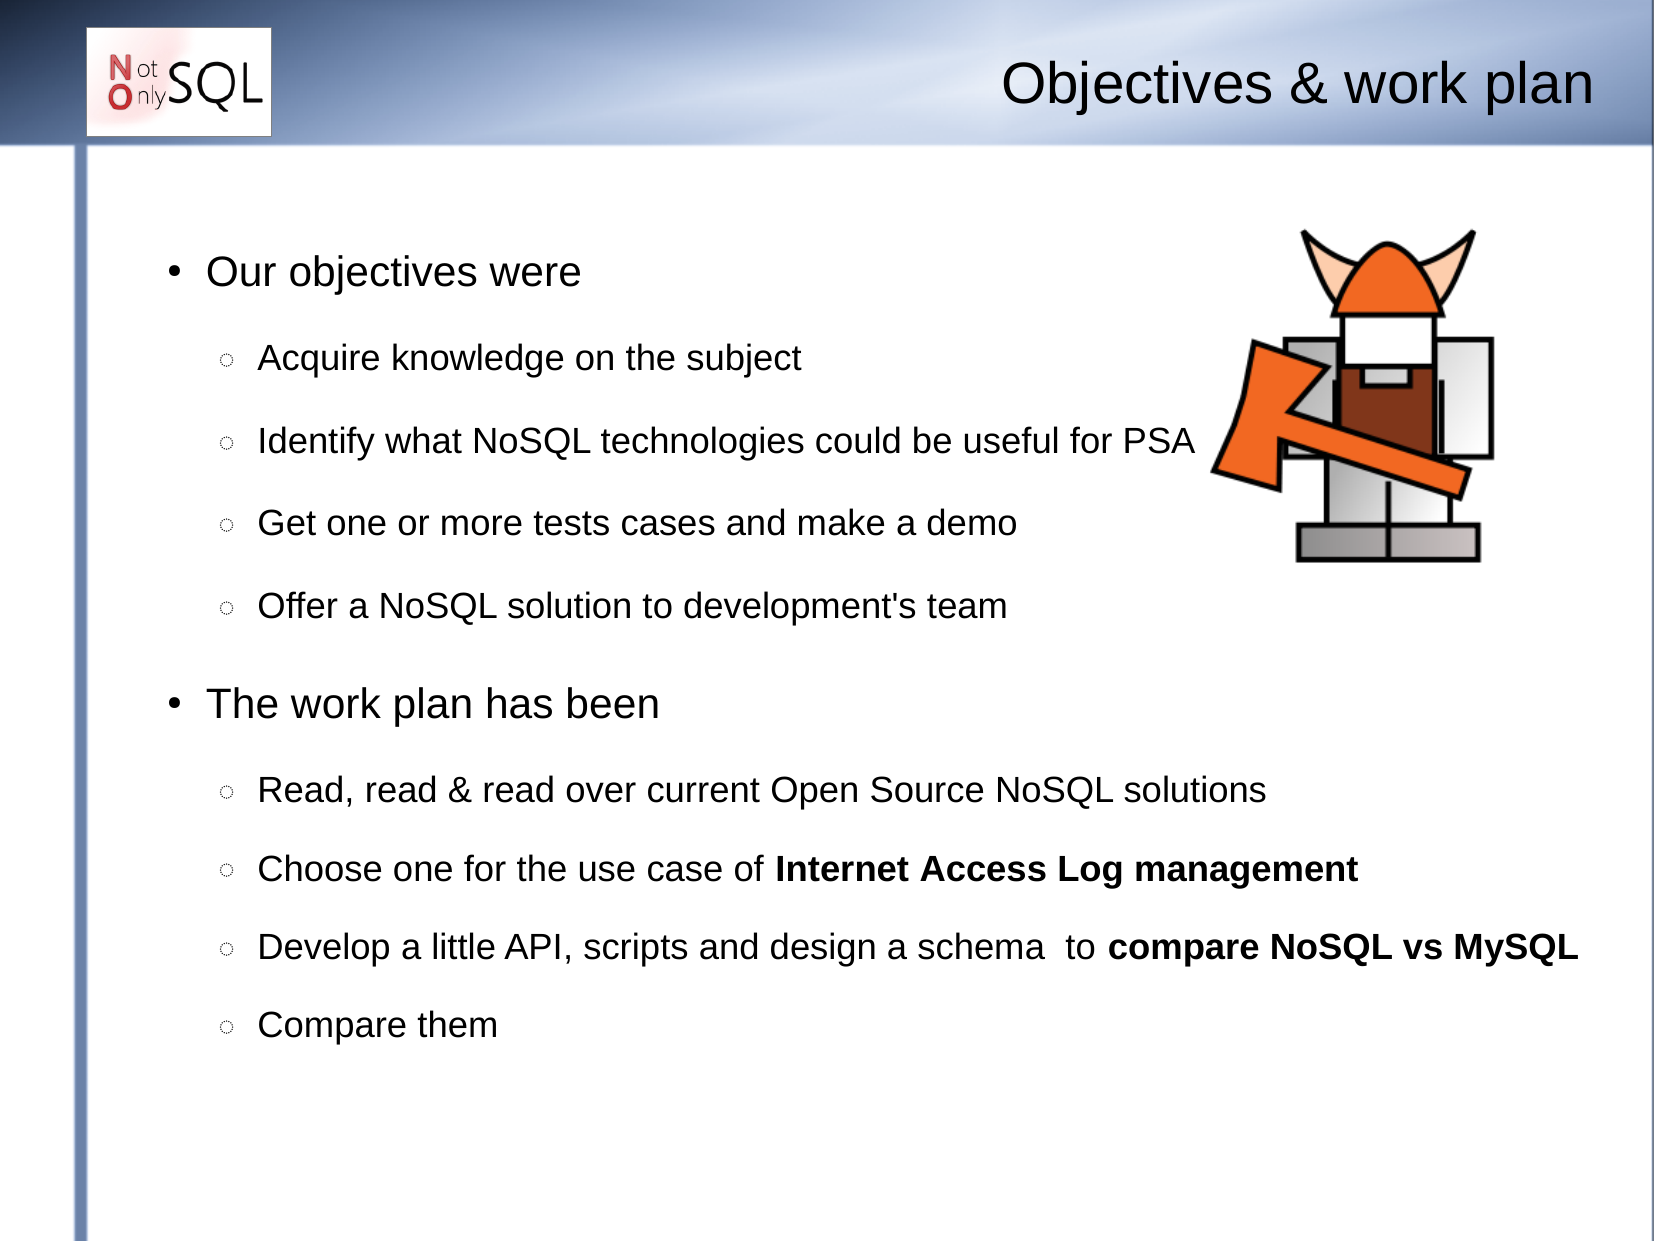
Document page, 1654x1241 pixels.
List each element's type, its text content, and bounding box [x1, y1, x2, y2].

title Objectives & work plan [272, 49, 1596, 118]
list Our objectives were Acquire knowledge on the subject Identify what NoSQL technologies could be useful for PSA Get one or more tests cases and make a demo Offer a NoSQL solution to development's team The work plan has been Read, read & read over current Open Source NoSQL solutions Choose one for the use case of Internet Access Log management Develop a little API, scripts and design a schema to compare NoSQL vs MySQL Compare them [154, 224, 1596, 1099]
picture [0, 0, 1654, 1241]
